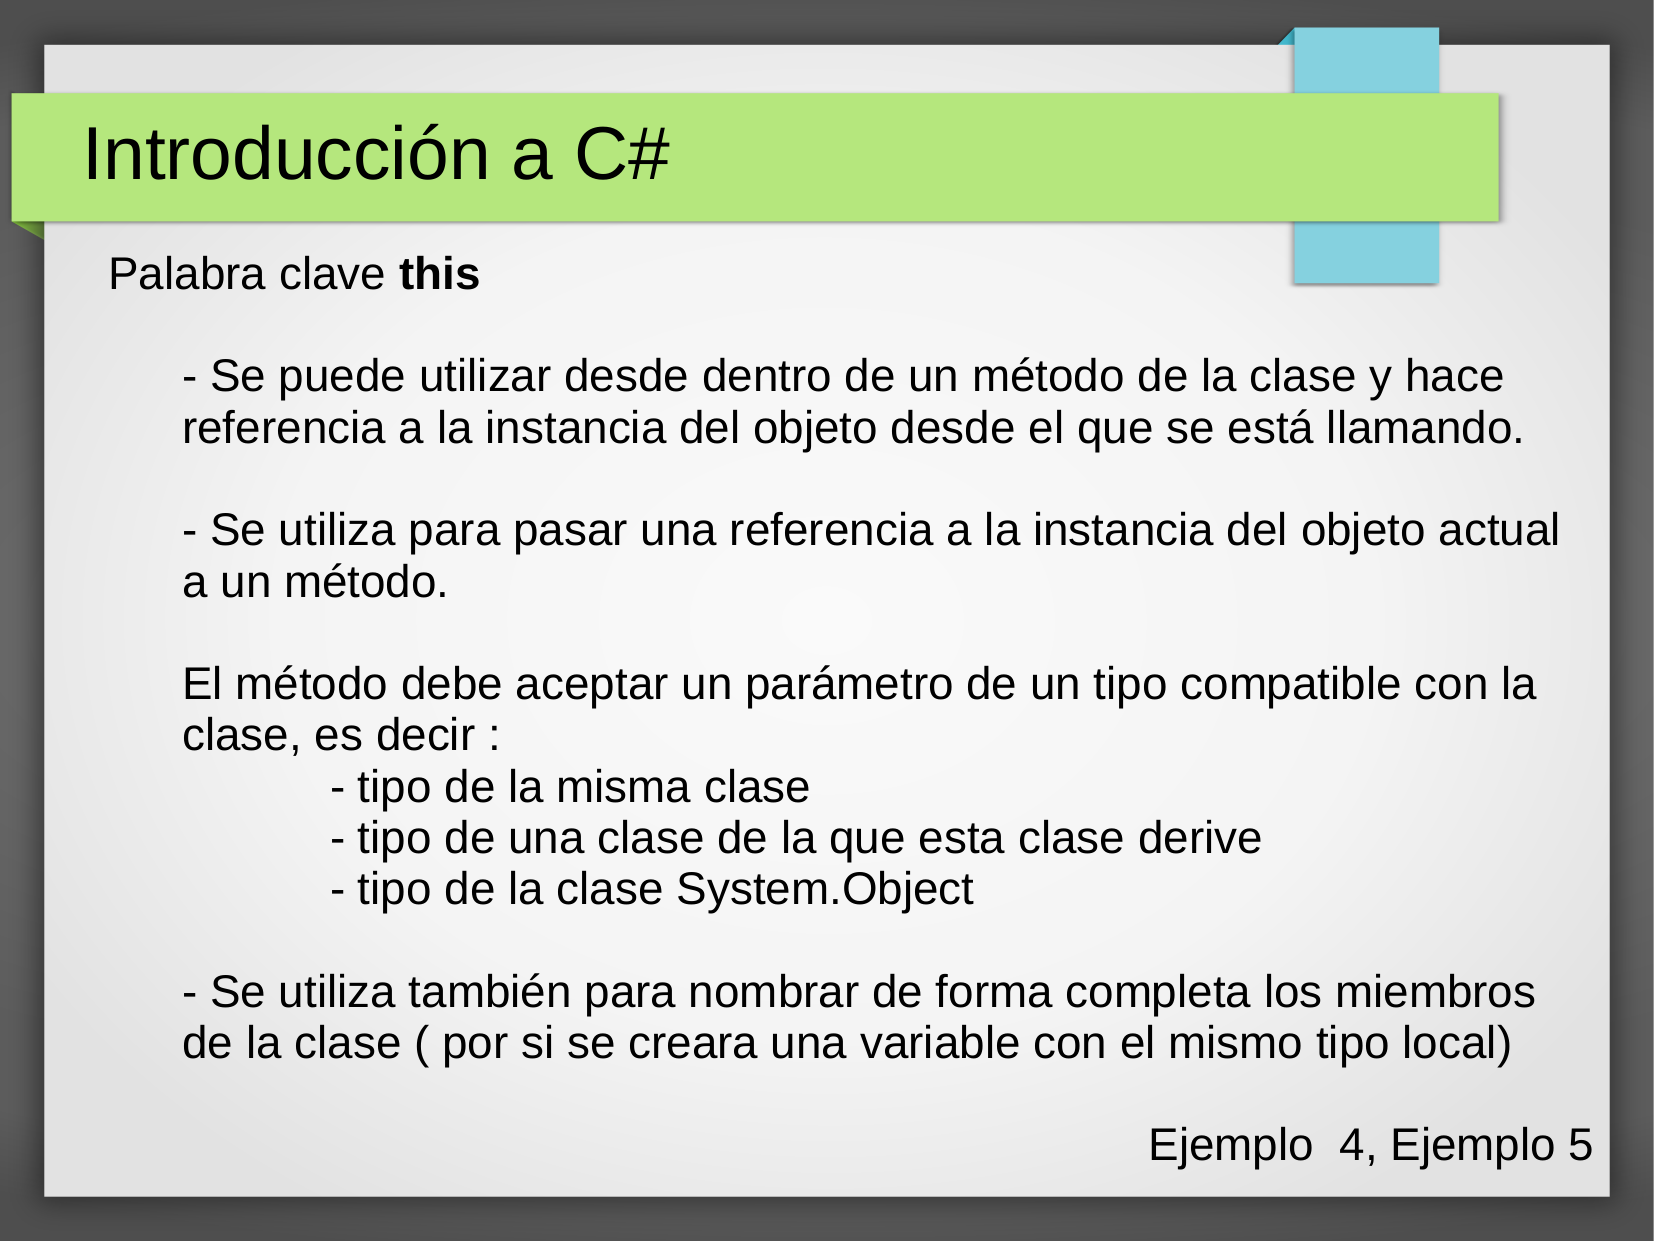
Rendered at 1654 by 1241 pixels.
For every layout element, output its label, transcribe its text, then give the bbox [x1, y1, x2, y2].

title Introducción a C# [82, 94, 1264, 213]
picture [0, 0, 1654, 1241]
text_box Palabra clave this - Se puede utilizar desde dentro de un método de la clase y hace referencia a la instancia del objeto desde el que se está llamando. - Se utiliza para pasar una referencia a la instancia del objeto actual a un método. El método debe aceptar un parámetro de un tipo compatible con la clase, es decir : - tipo de la misma clase - tipo de una clase de la que esta clase derive - tipo de la clase System.Object - Se utiliza también para nombrar de forma completa los miembros de la clase ( por si se creara una variable con el mismo tipo local) Ejemplo 4, Ejemplo 5 [108, 247, 1595, 1171]
